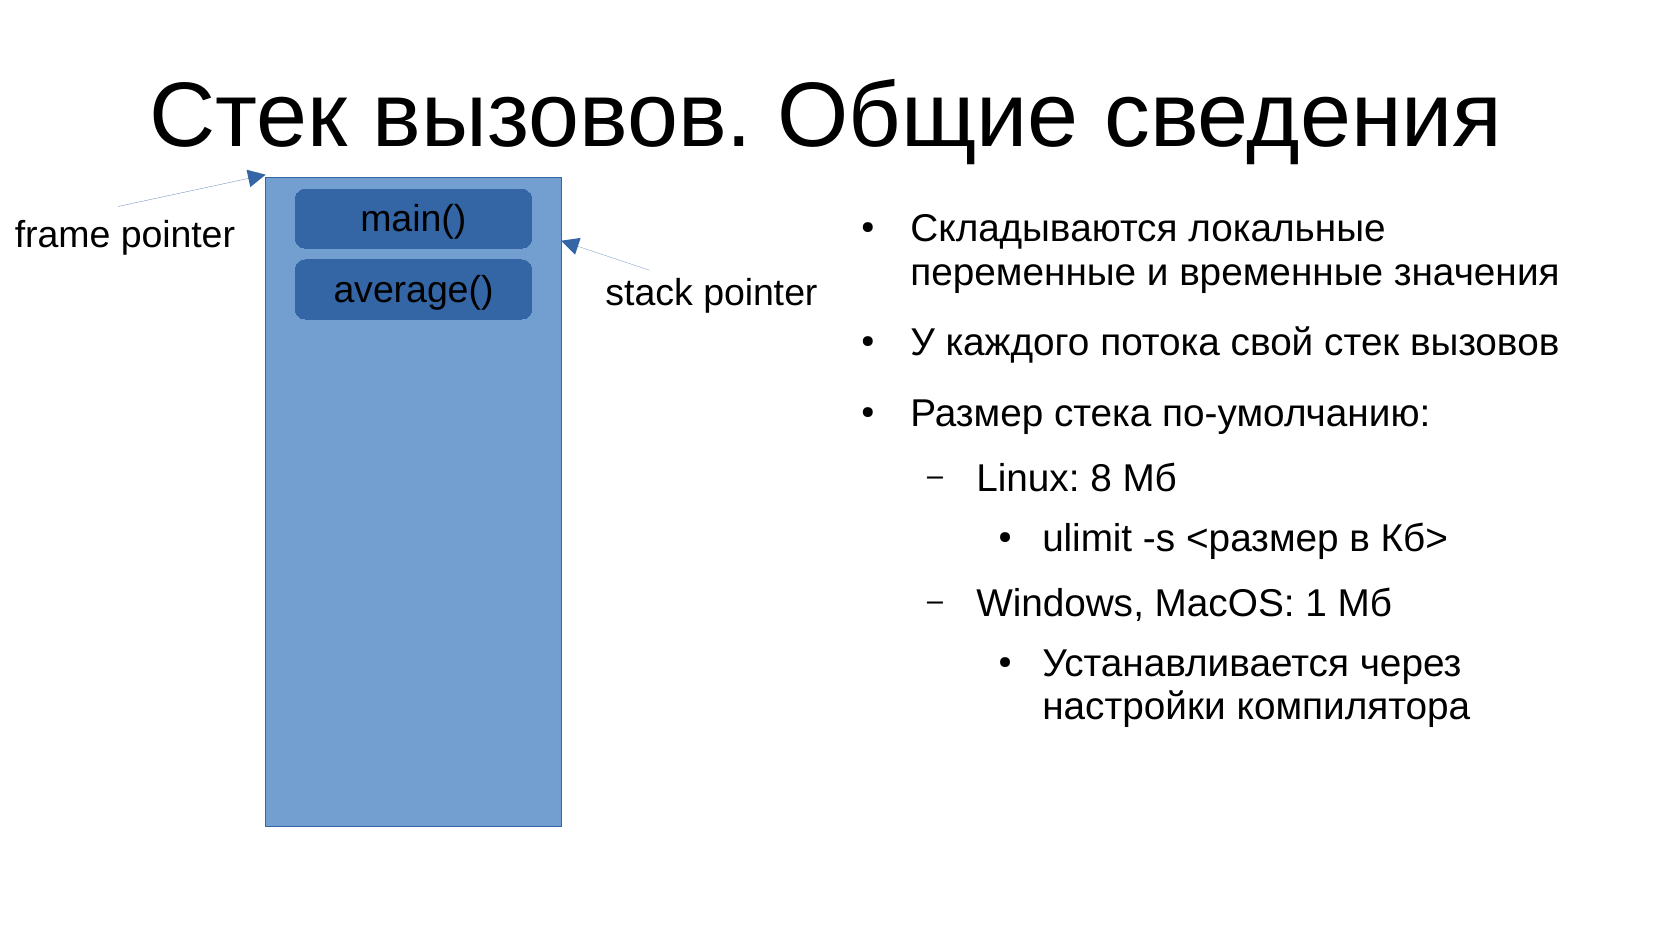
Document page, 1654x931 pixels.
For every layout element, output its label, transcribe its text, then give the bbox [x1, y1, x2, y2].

text_box [265, 193, 562, 827]
text_box frame pointer [0, 206, 251, 264]
text_box main() [295, 189, 532, 249]
list Складываются локальные переменные и временные значения У каждого потока свой стек вызовов Размер стека по-умолчанию: Linux: 8 Мб ulimit -s <размер в Кб> Windows, MacOS: 1 Мб Устанавливается через настройки компилятора [844, 206, 1571, 798]
text_box stack pointer [590, 264, 833, 322]
title Стек вызовов. Общие сведения [82, 37, 1571, 193]
text_box average() [295, 259, 532, 320]
